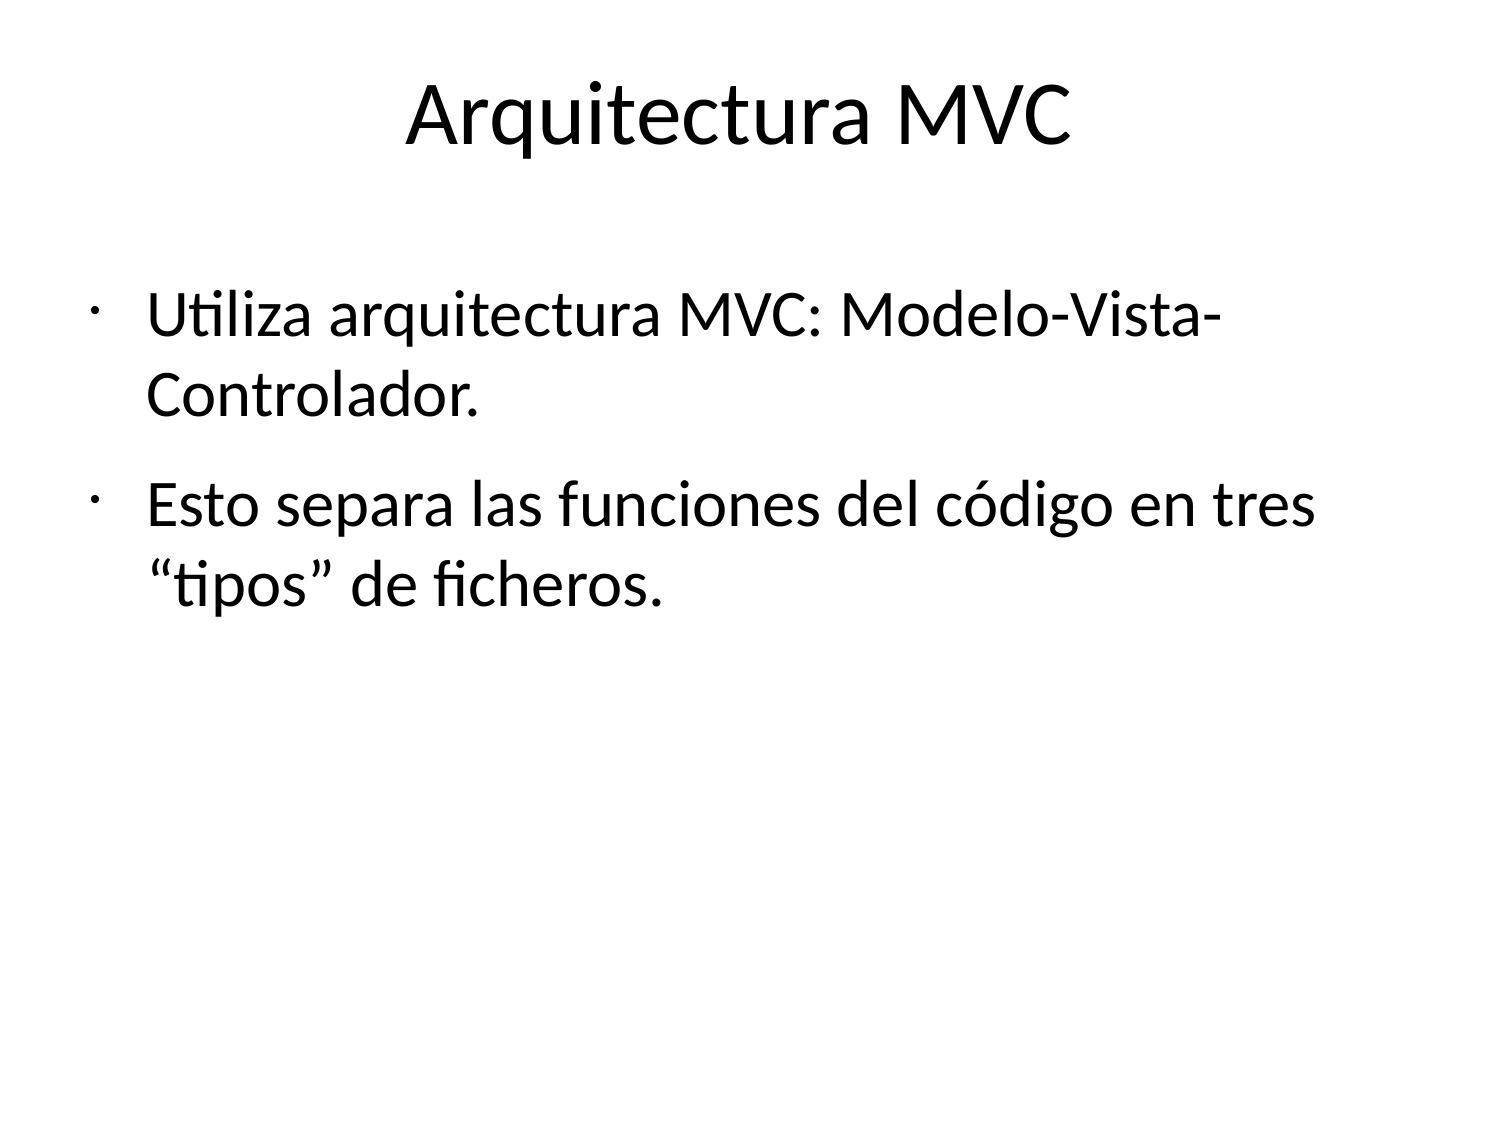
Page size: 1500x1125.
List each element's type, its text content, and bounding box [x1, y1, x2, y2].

title Arquitectura MVC [75, 45, 1425, 233]
list Utiliza arquitectura MVC: Modelo-Vista-Controlador. Esto separa las funciones del código en tres “tipos” de ficheros. [75, 262, 1425, 1005]
